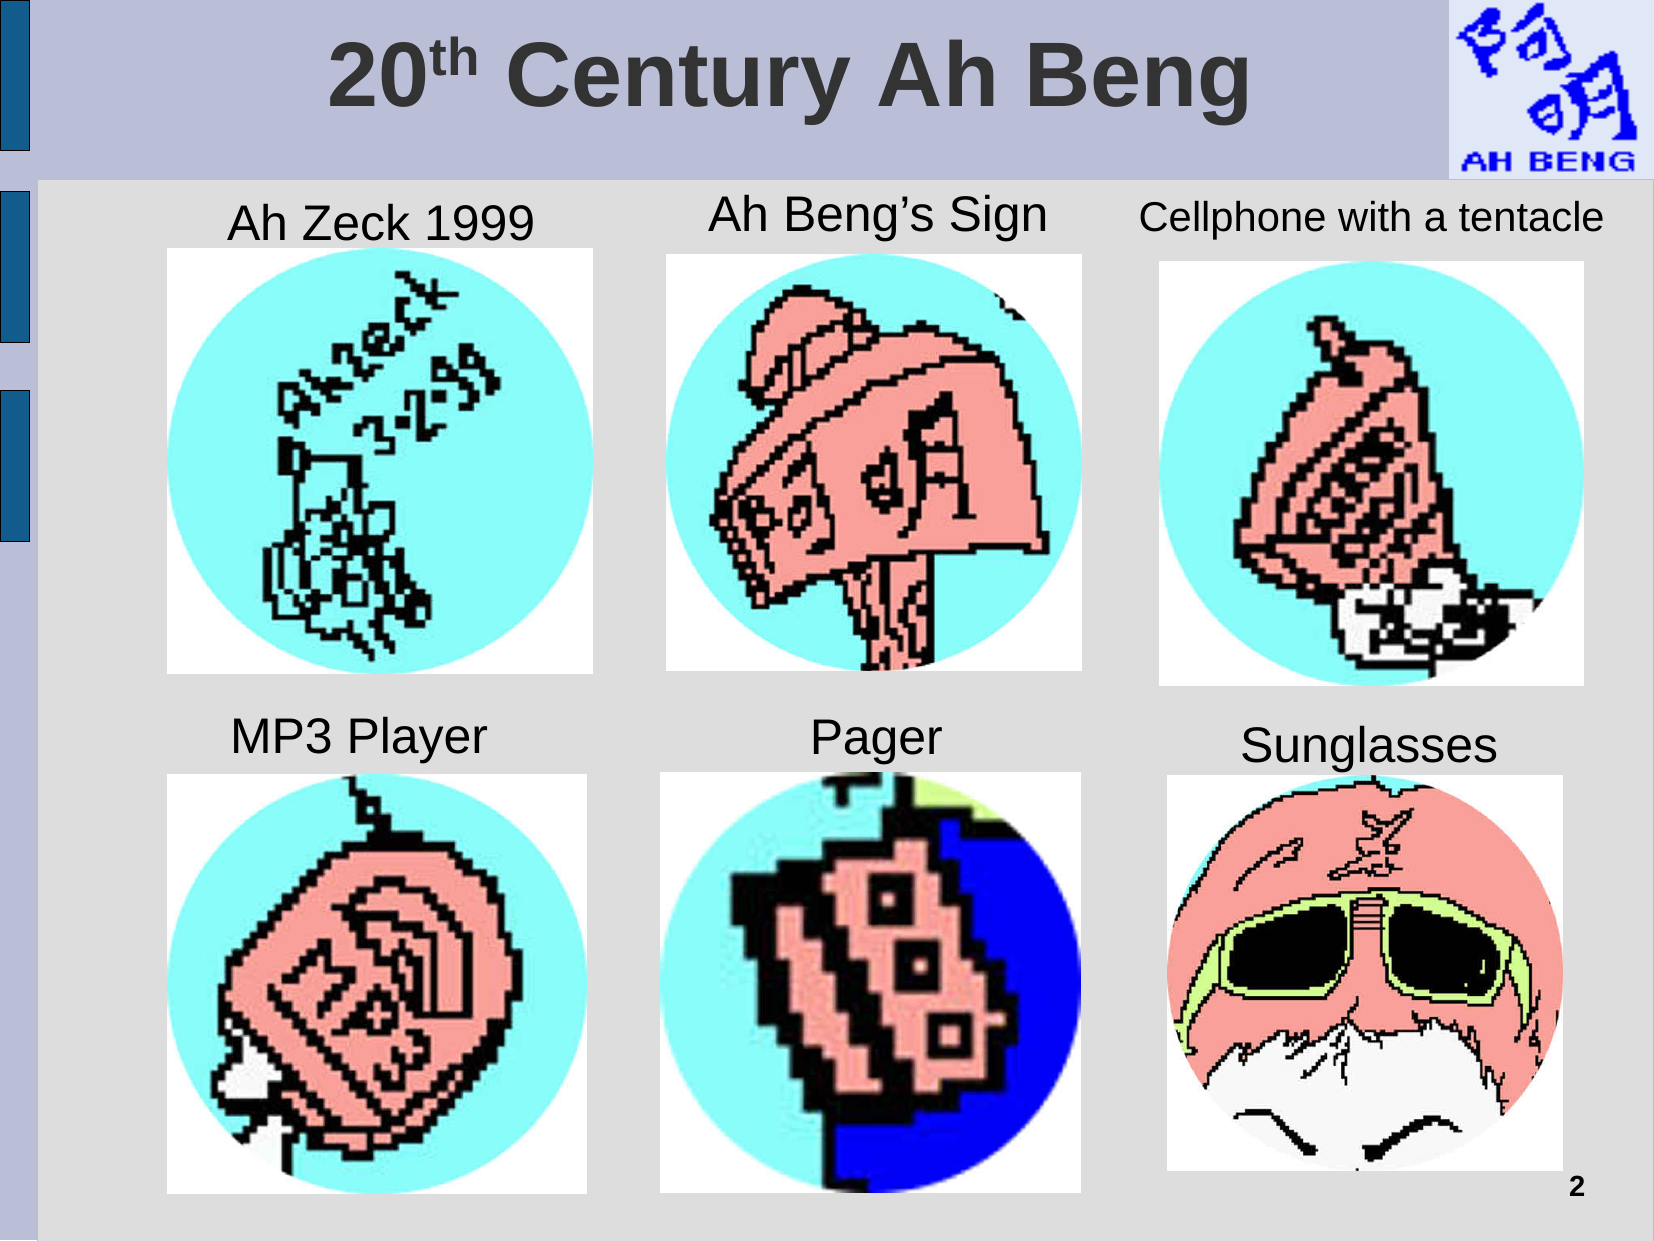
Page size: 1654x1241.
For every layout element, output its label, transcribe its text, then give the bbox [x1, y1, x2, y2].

picture [660, 772, 1081, 1193]
picture [167, 248, 593, 674]
title 20th Century Ah Beng [112, 0, 1470, 151]
picture [167, 774, 587, 1194]
picture [666, 254, 1082, 671]
text_box MP3 Player [168, 700, 550, 772]
text_box Sunglasses [1178, 710, 1560, 775]
text_box Cellphone with a tentacle [1118, 186, 1626, 250]
picture [1449, 0, 1654, 179]
text_box Pager [795, 701, 958, 772]
picture [1167, 775, 1563, 1171]
text_box Ah Beng’s Sign [687, 178, 1070, 250]
picture [1159, 261, 1584, 686]
text_box Ah Zeck 1999 [212, 187, 551, 259]
